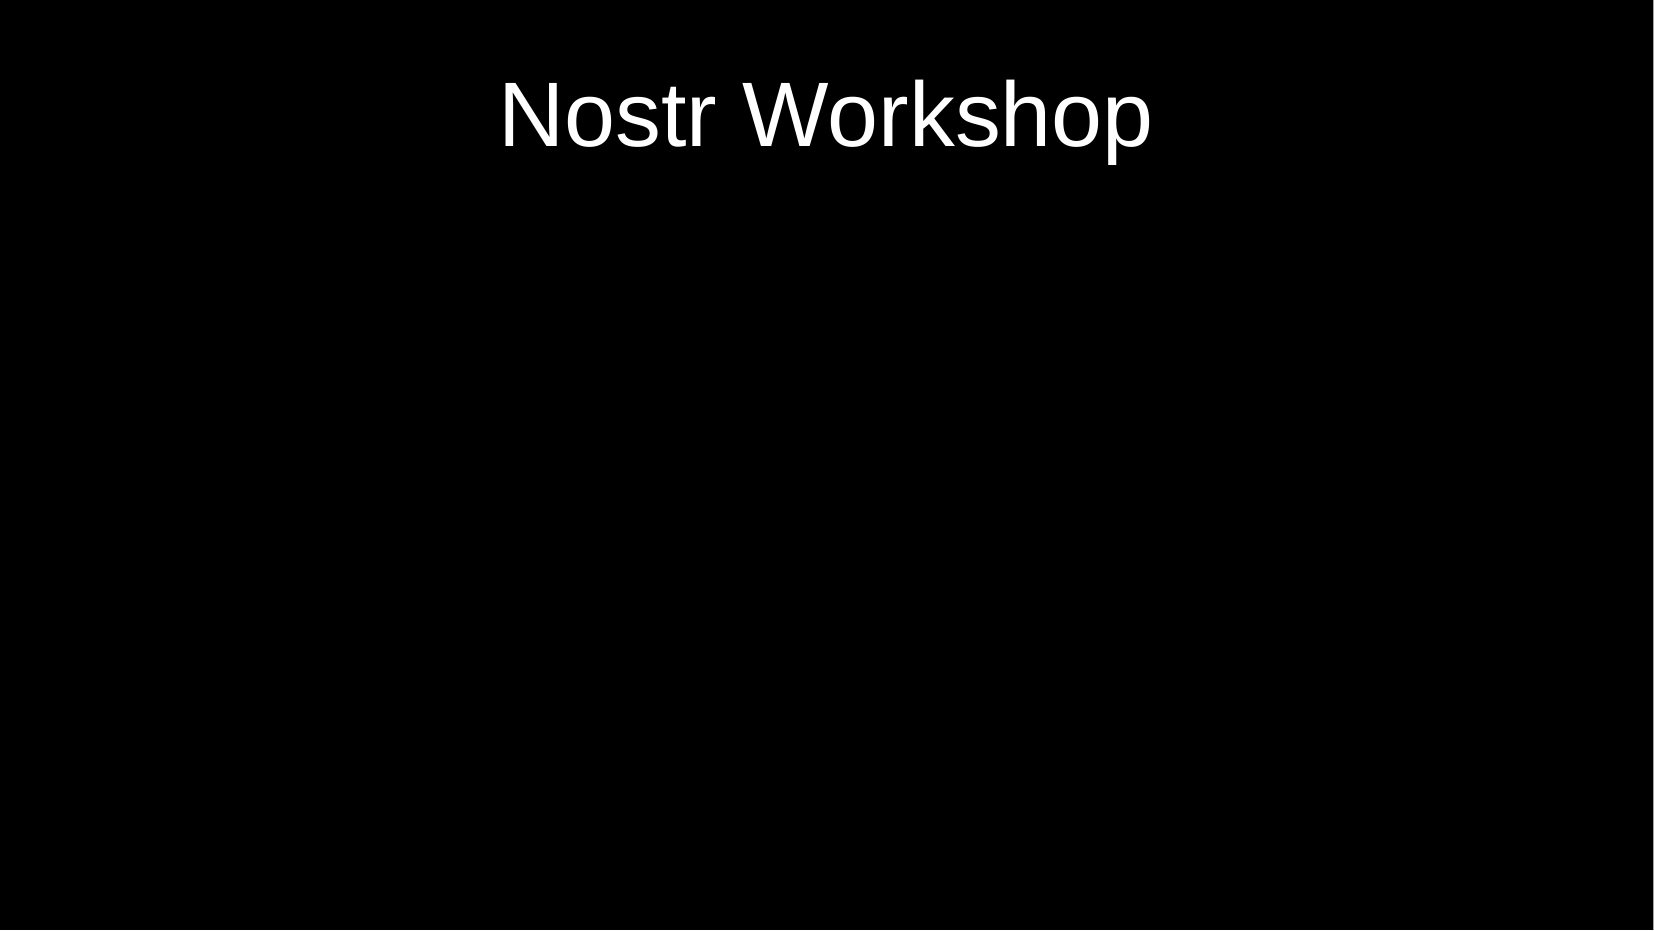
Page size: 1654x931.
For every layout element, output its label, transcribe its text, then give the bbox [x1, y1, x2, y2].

title Nostr Workshop [82, 37, 1571, 193]
